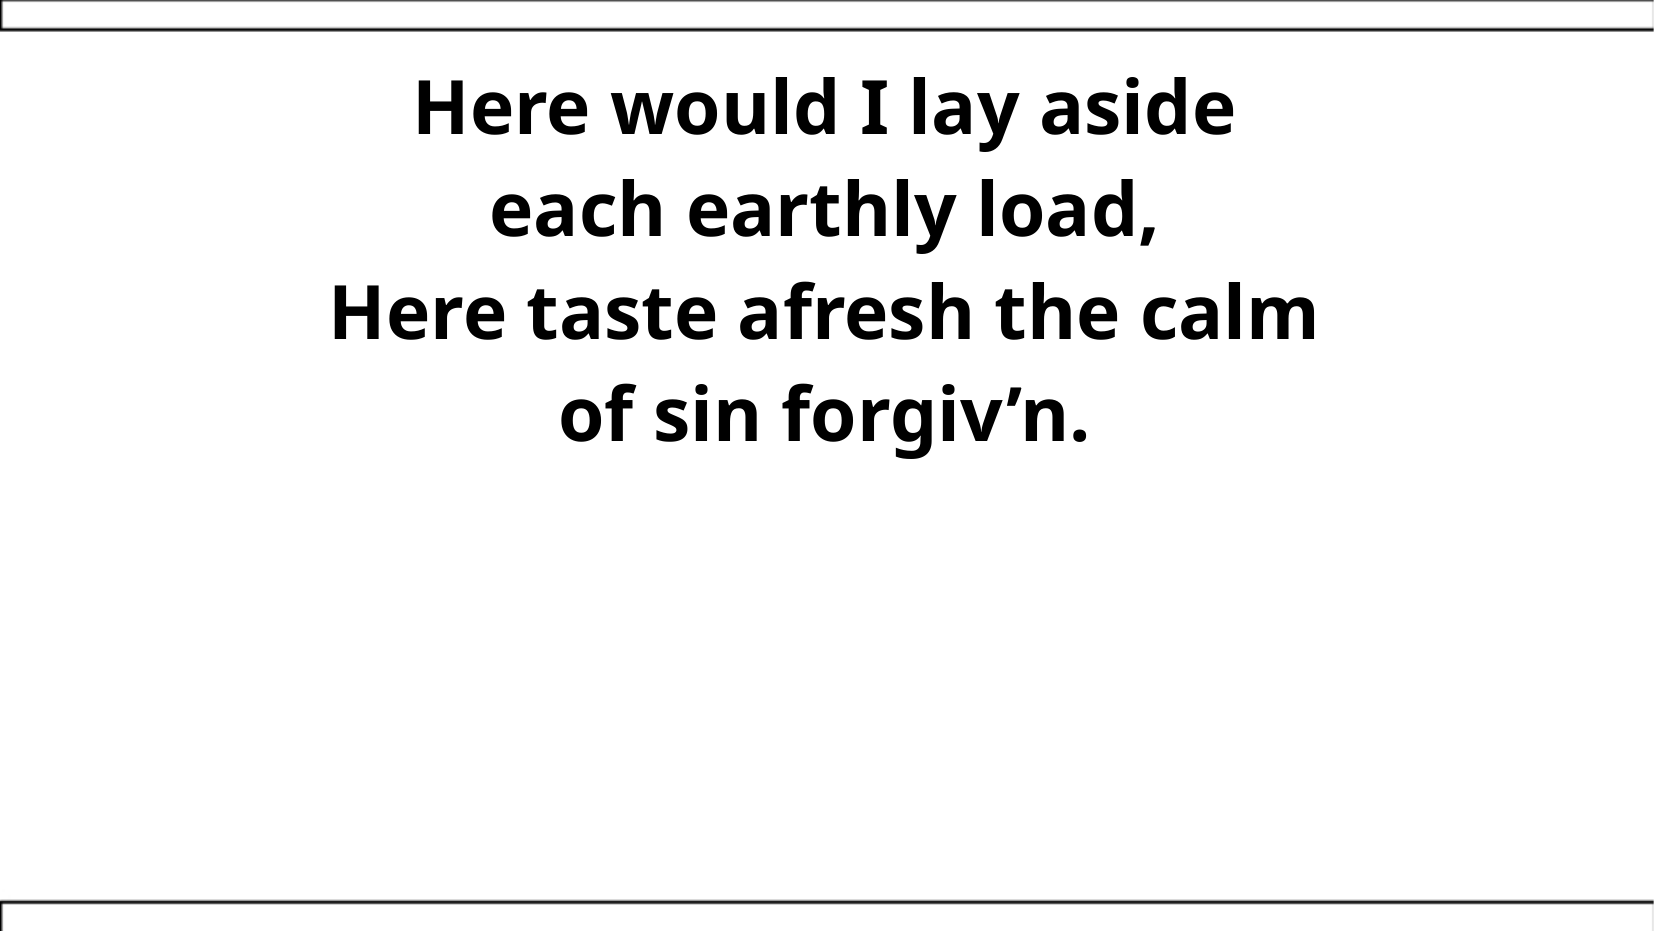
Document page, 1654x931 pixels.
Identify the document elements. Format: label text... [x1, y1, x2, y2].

text_box Here would I lay aside each earthly load, Here taste afresh the calm of sin forgiv’n. [75, 46, 1576, 461]
picture [0, 0, 1654, 931]
